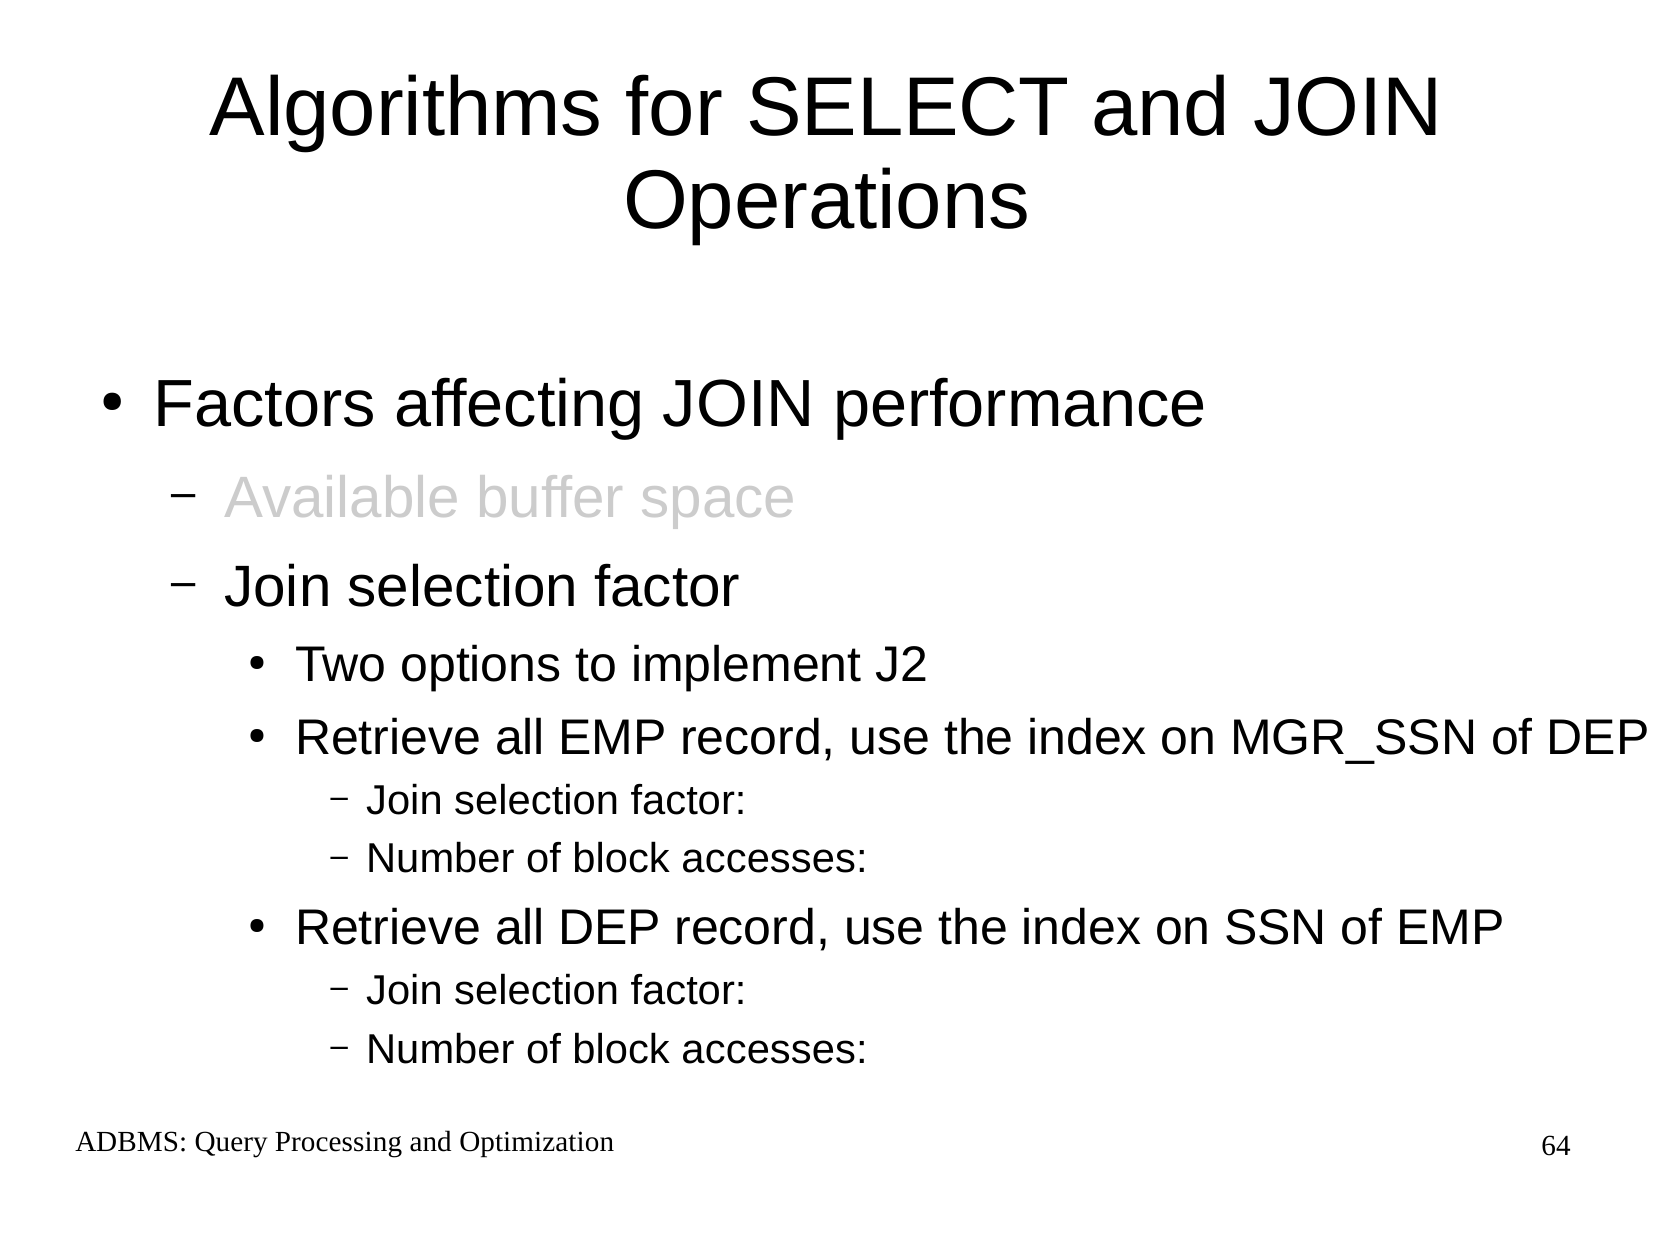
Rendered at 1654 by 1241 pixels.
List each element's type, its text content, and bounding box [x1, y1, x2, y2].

list Factors affecting JOIN performance Available buffer space Join selection factor Two options to implement J2 Retrieve all EMP record, use the index on MGR_SSN of DEP Join selection factor: Number of block accesses: Retrieve all DEP record, use the index on SSN of EMP Join selection factor: Number of block accesses: [82, 290, 1654, 1126]
title Algorithms for SELECT and JOIN Operations [82, 49, 1571, 257]
